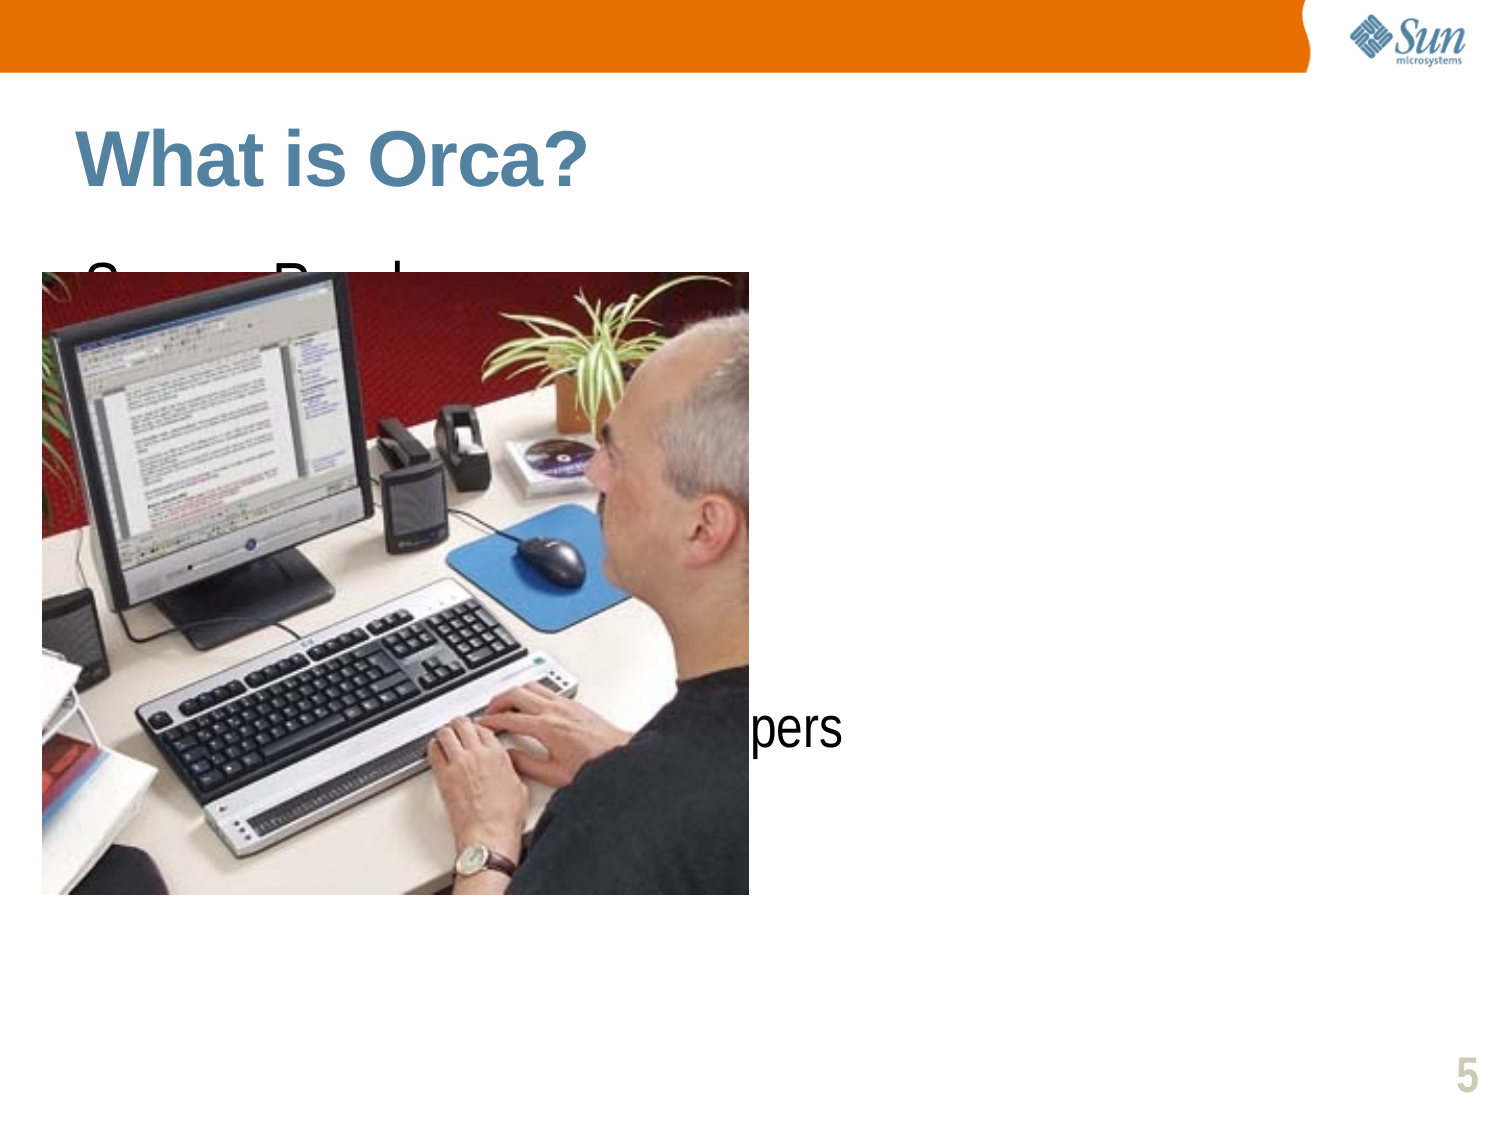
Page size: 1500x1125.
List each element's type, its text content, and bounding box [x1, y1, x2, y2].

title What is Orca? [75, 122, 1438, 228]
picture [0, 0, 1500, 75]
list Screen Reader Speech Braille Magnification Open Source Thriving community of happy users and developers [749, 257, 1402, 1017]
picture [42, 272, 749, 896]
